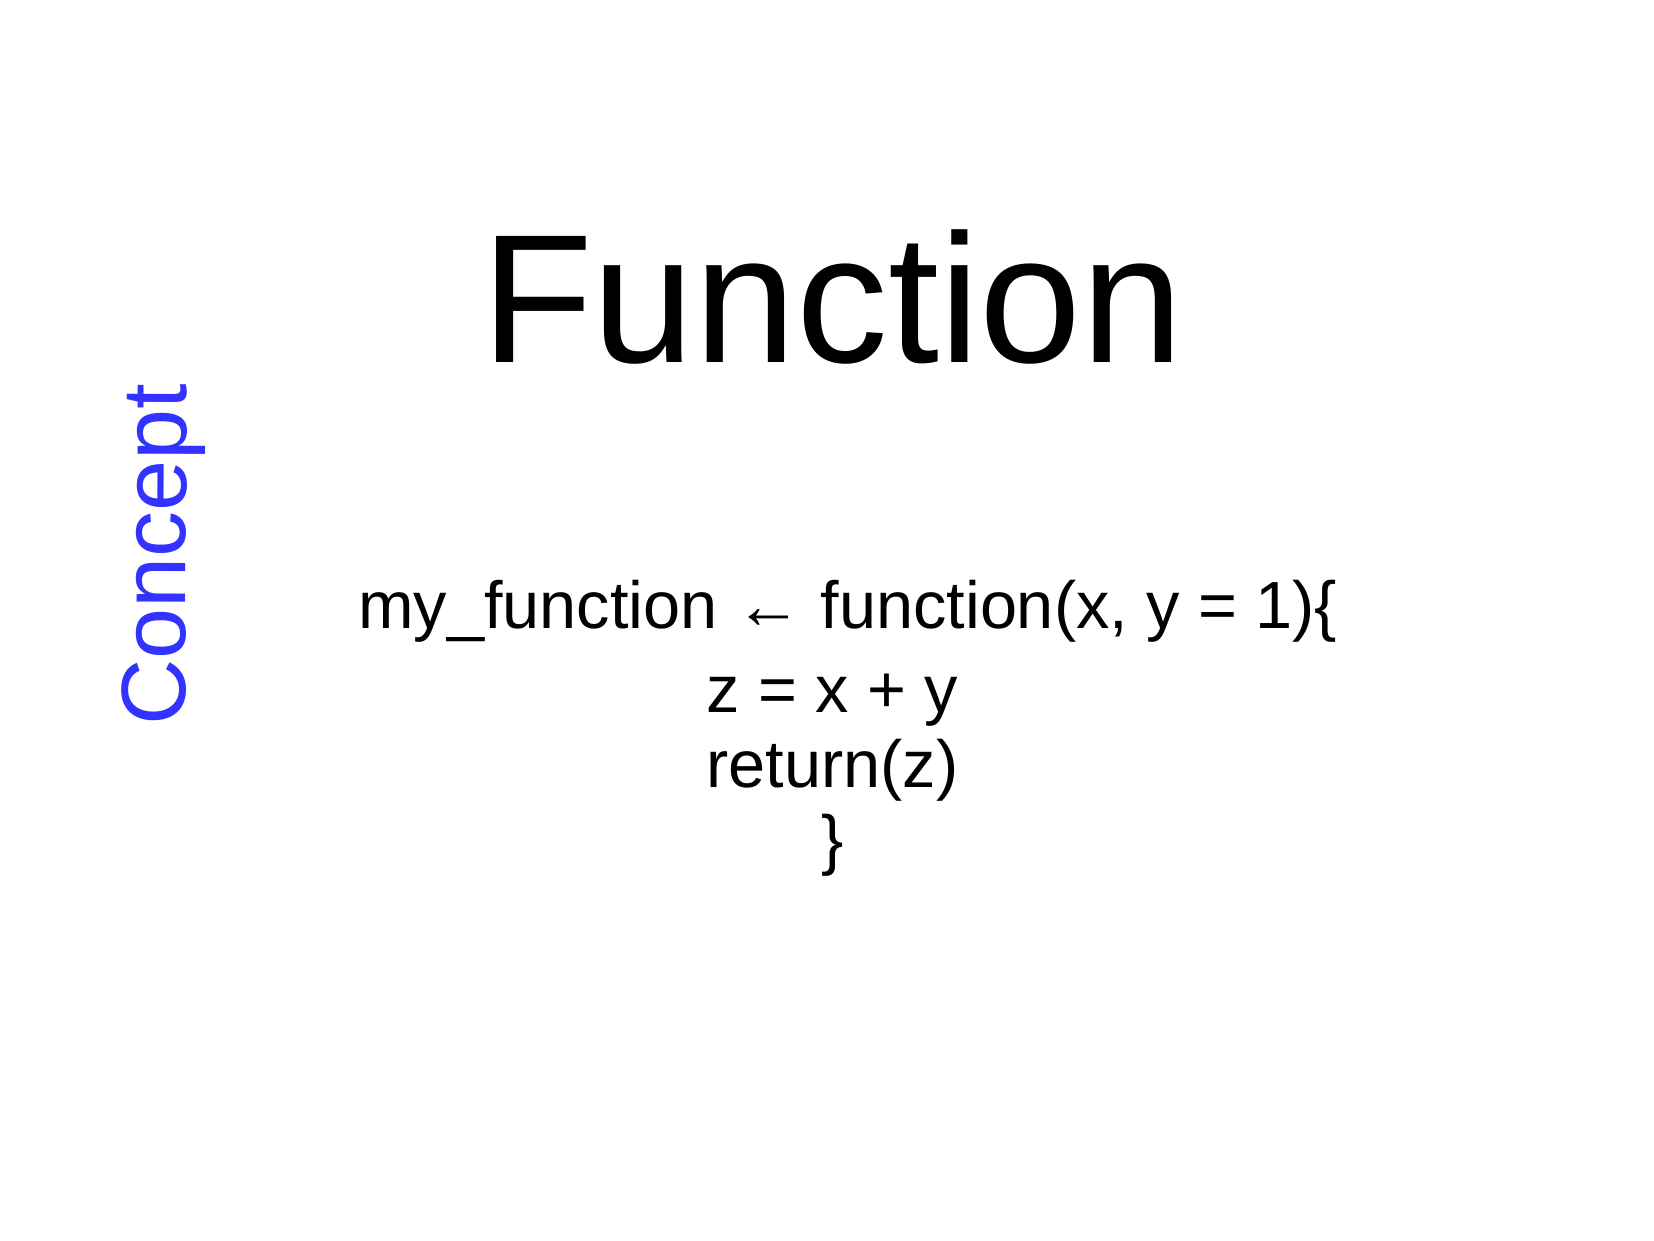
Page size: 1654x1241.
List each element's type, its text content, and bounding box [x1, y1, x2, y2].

text_box Function my_function ← function(x, y = 1){ z = x + y return(z) } [94, 47, 1571, 1146]
title Concept [48, 0, 260, 1241]
